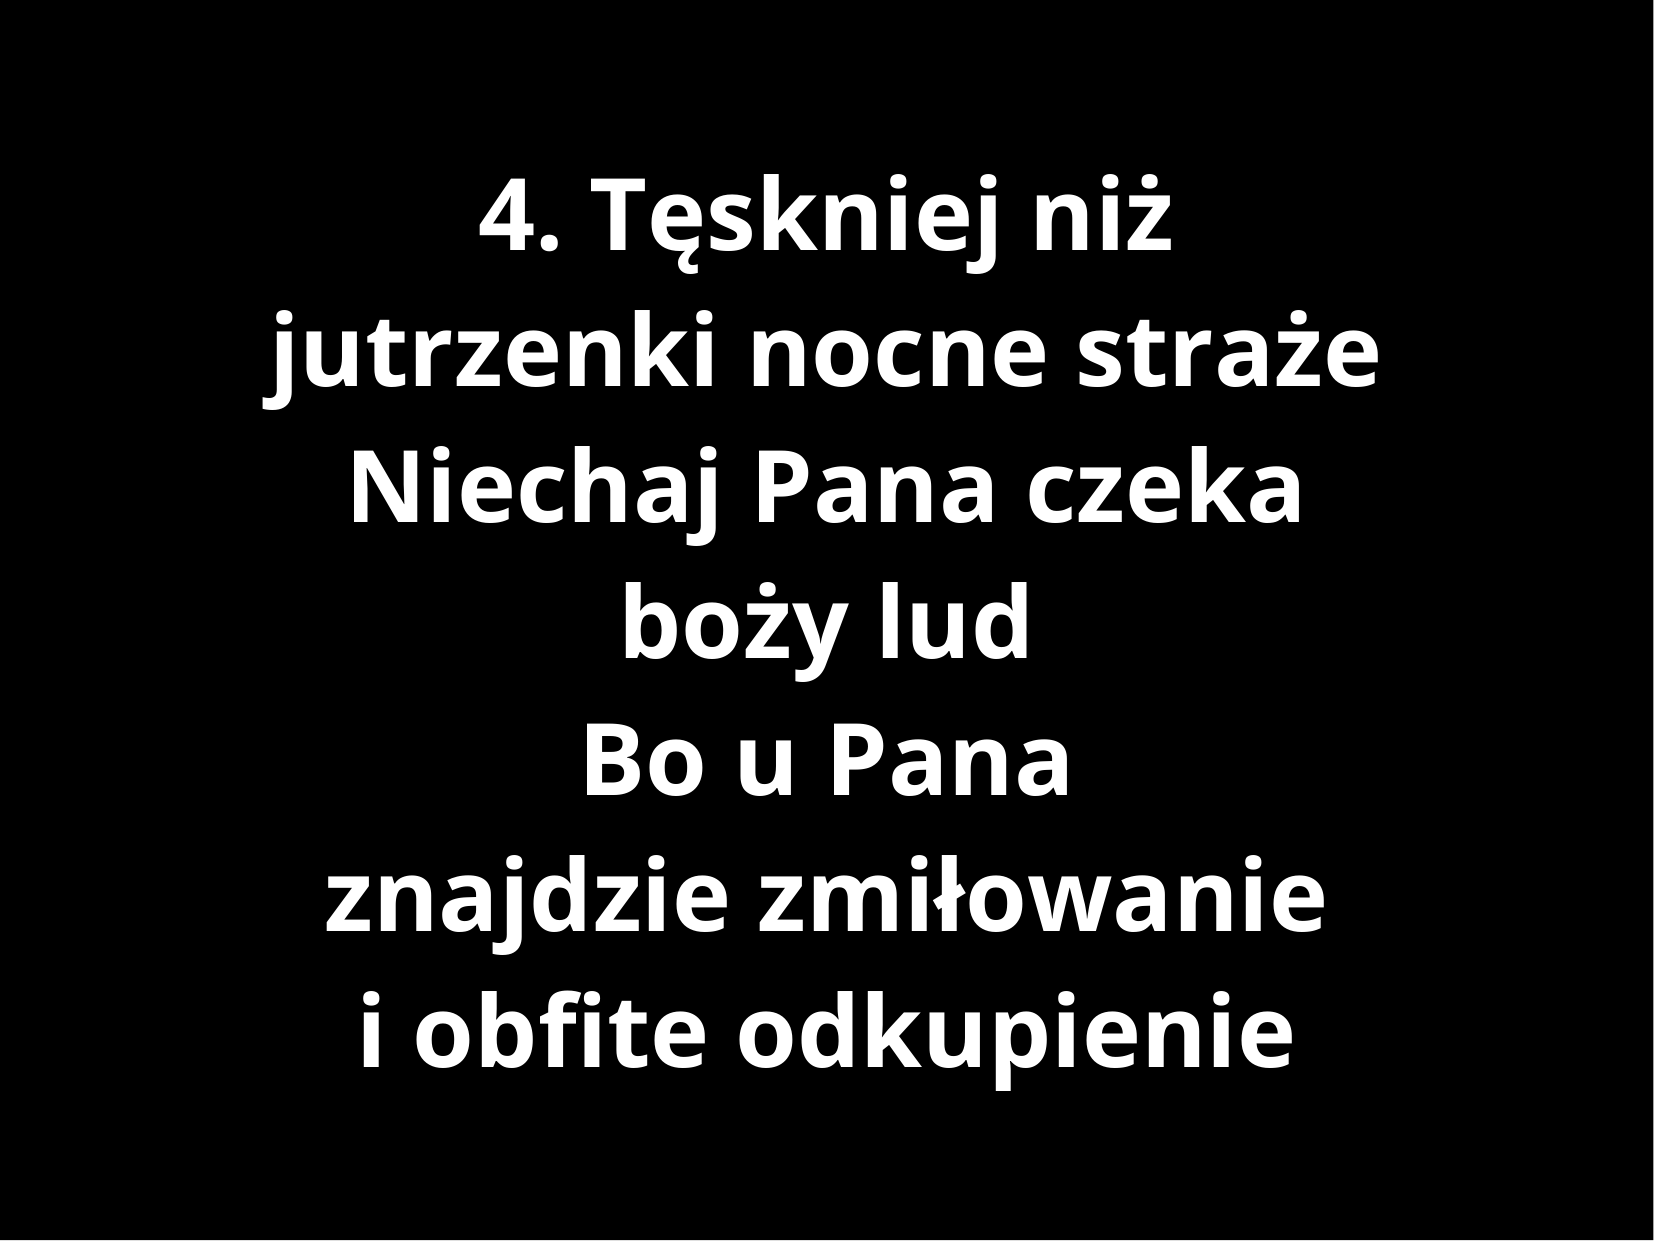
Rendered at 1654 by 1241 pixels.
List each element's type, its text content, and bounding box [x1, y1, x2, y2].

title 4. Tęskniej niż jutrzenki nocne straże Niechaj Pana czeka boży lud Bo u Pana znajdzie zmiłowanie i obfite odkupienie [0, 0, 1654, 1241]
